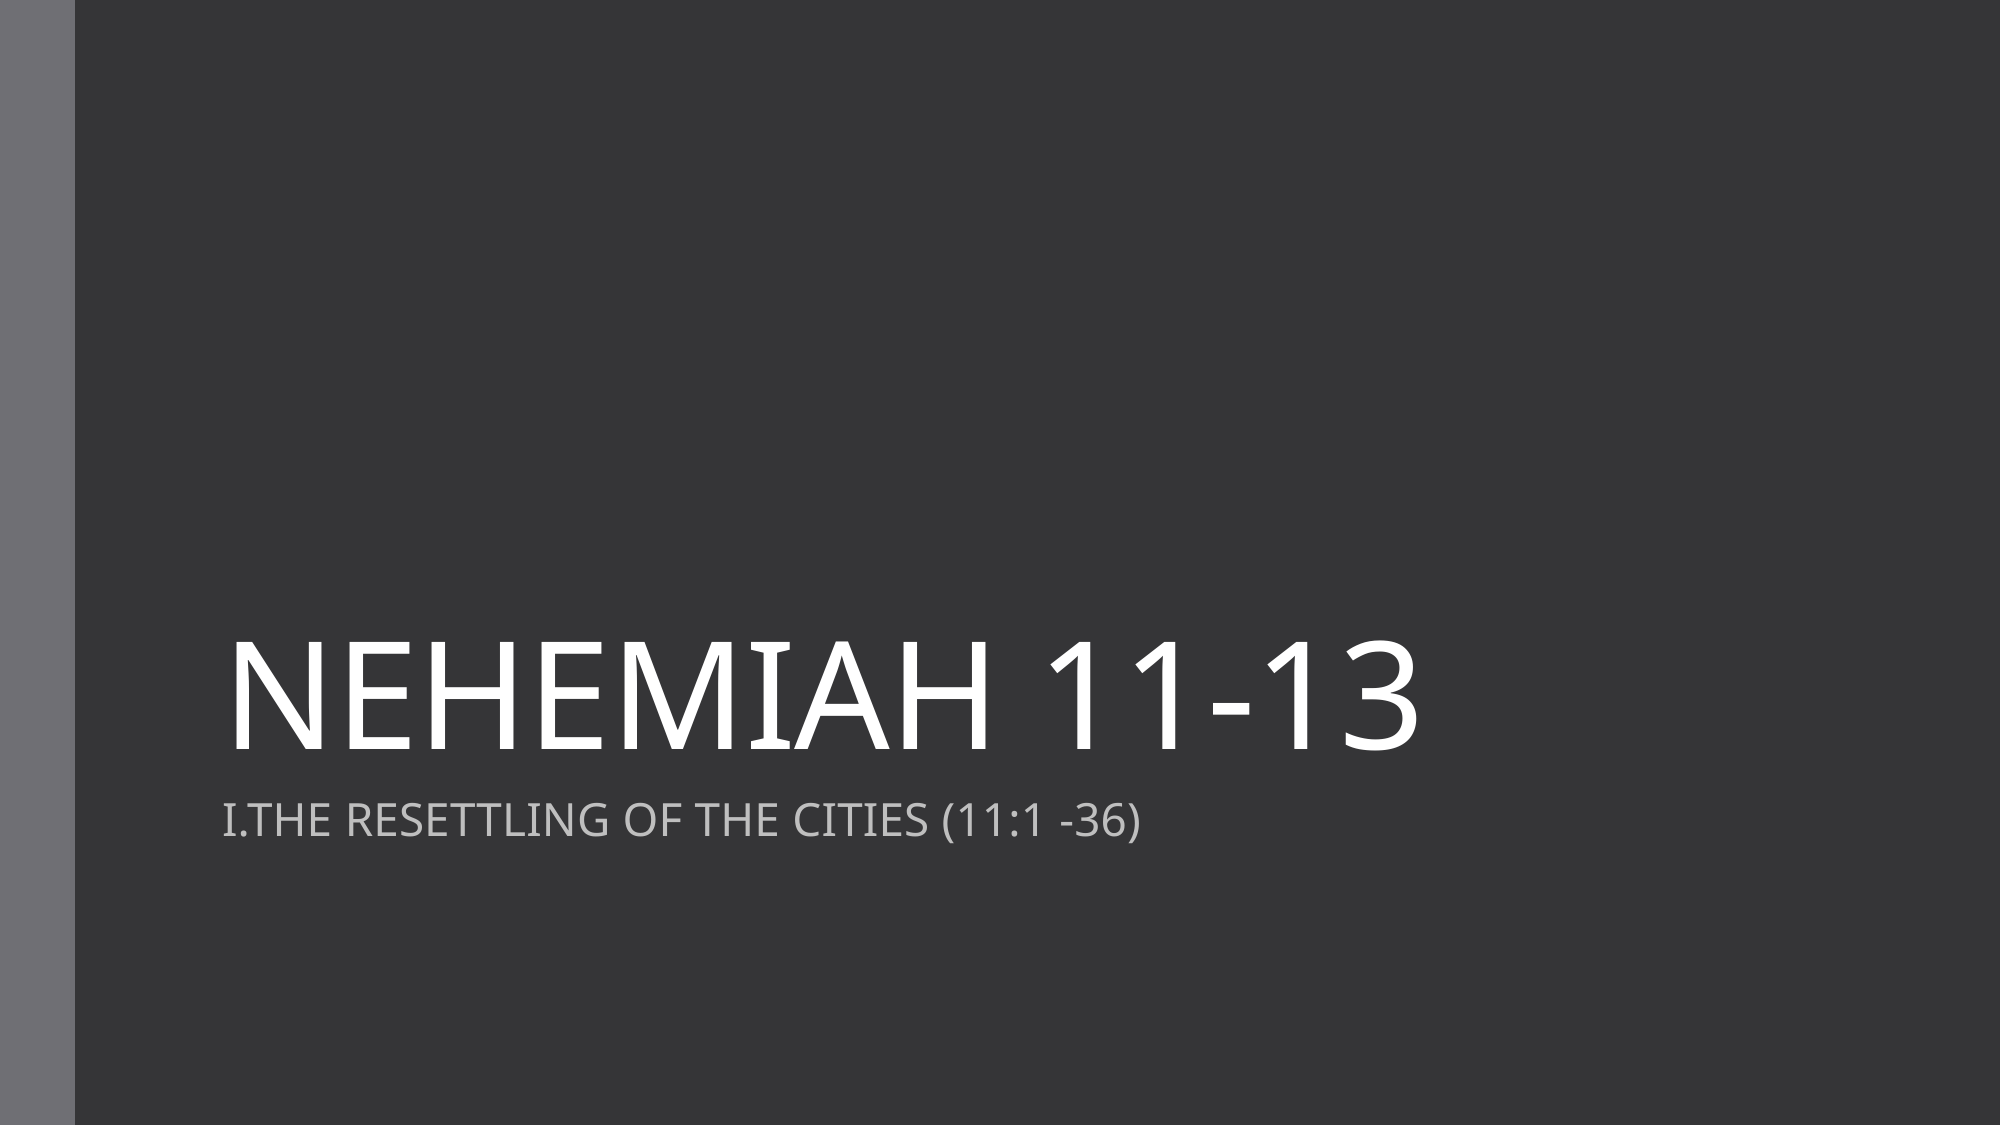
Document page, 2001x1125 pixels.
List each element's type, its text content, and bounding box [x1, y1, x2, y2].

title NEHEMIAH 11-13 [206, 124, 1752, 787]
subtitle I.THE RESETTLING OF THE CITIES (11:1 -36) [206, 787, 1752, 1066]
